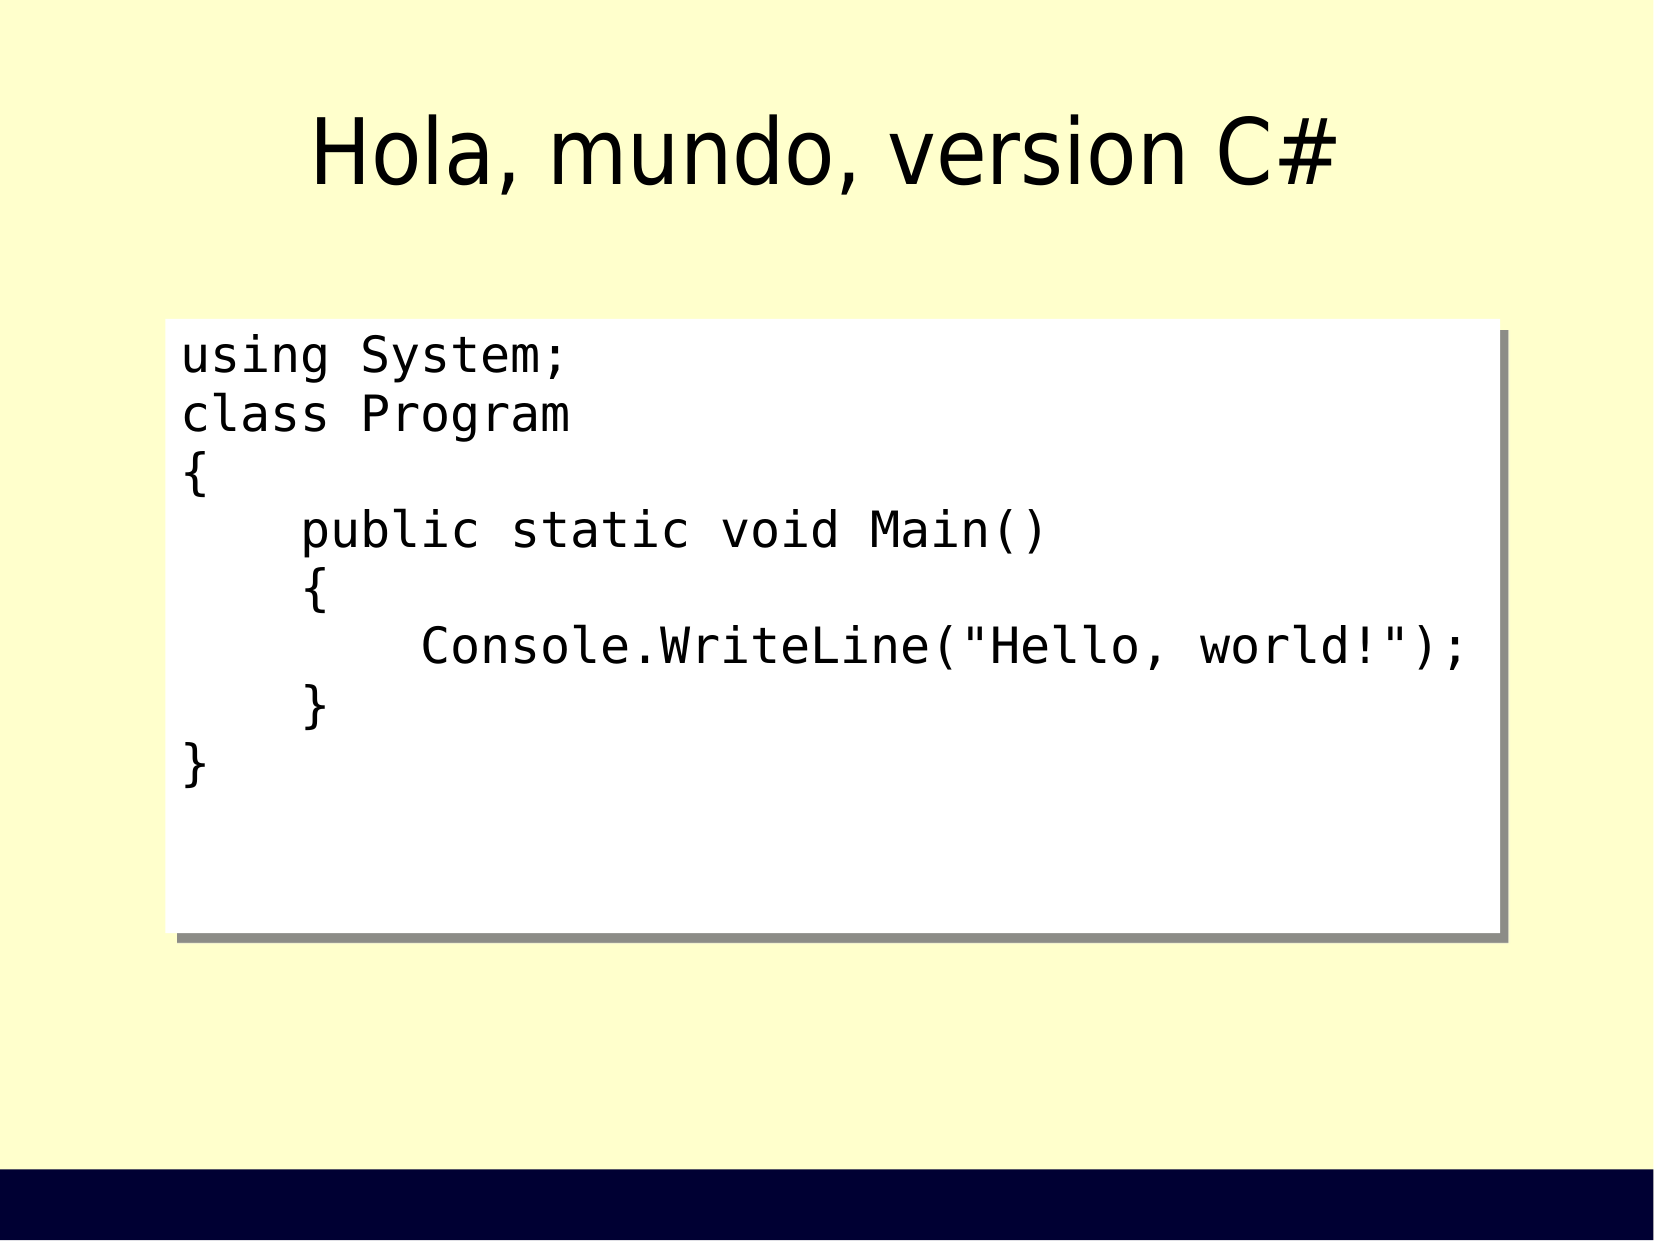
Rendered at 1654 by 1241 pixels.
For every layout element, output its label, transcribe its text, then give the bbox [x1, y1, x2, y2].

title Hola, mundo, version C# [82, 49, 1571, 257]
text_box using System; class Program { public static void Main() { Console.WriteLine("Hello, world!"); } } [165, 318, 1501, 934]
